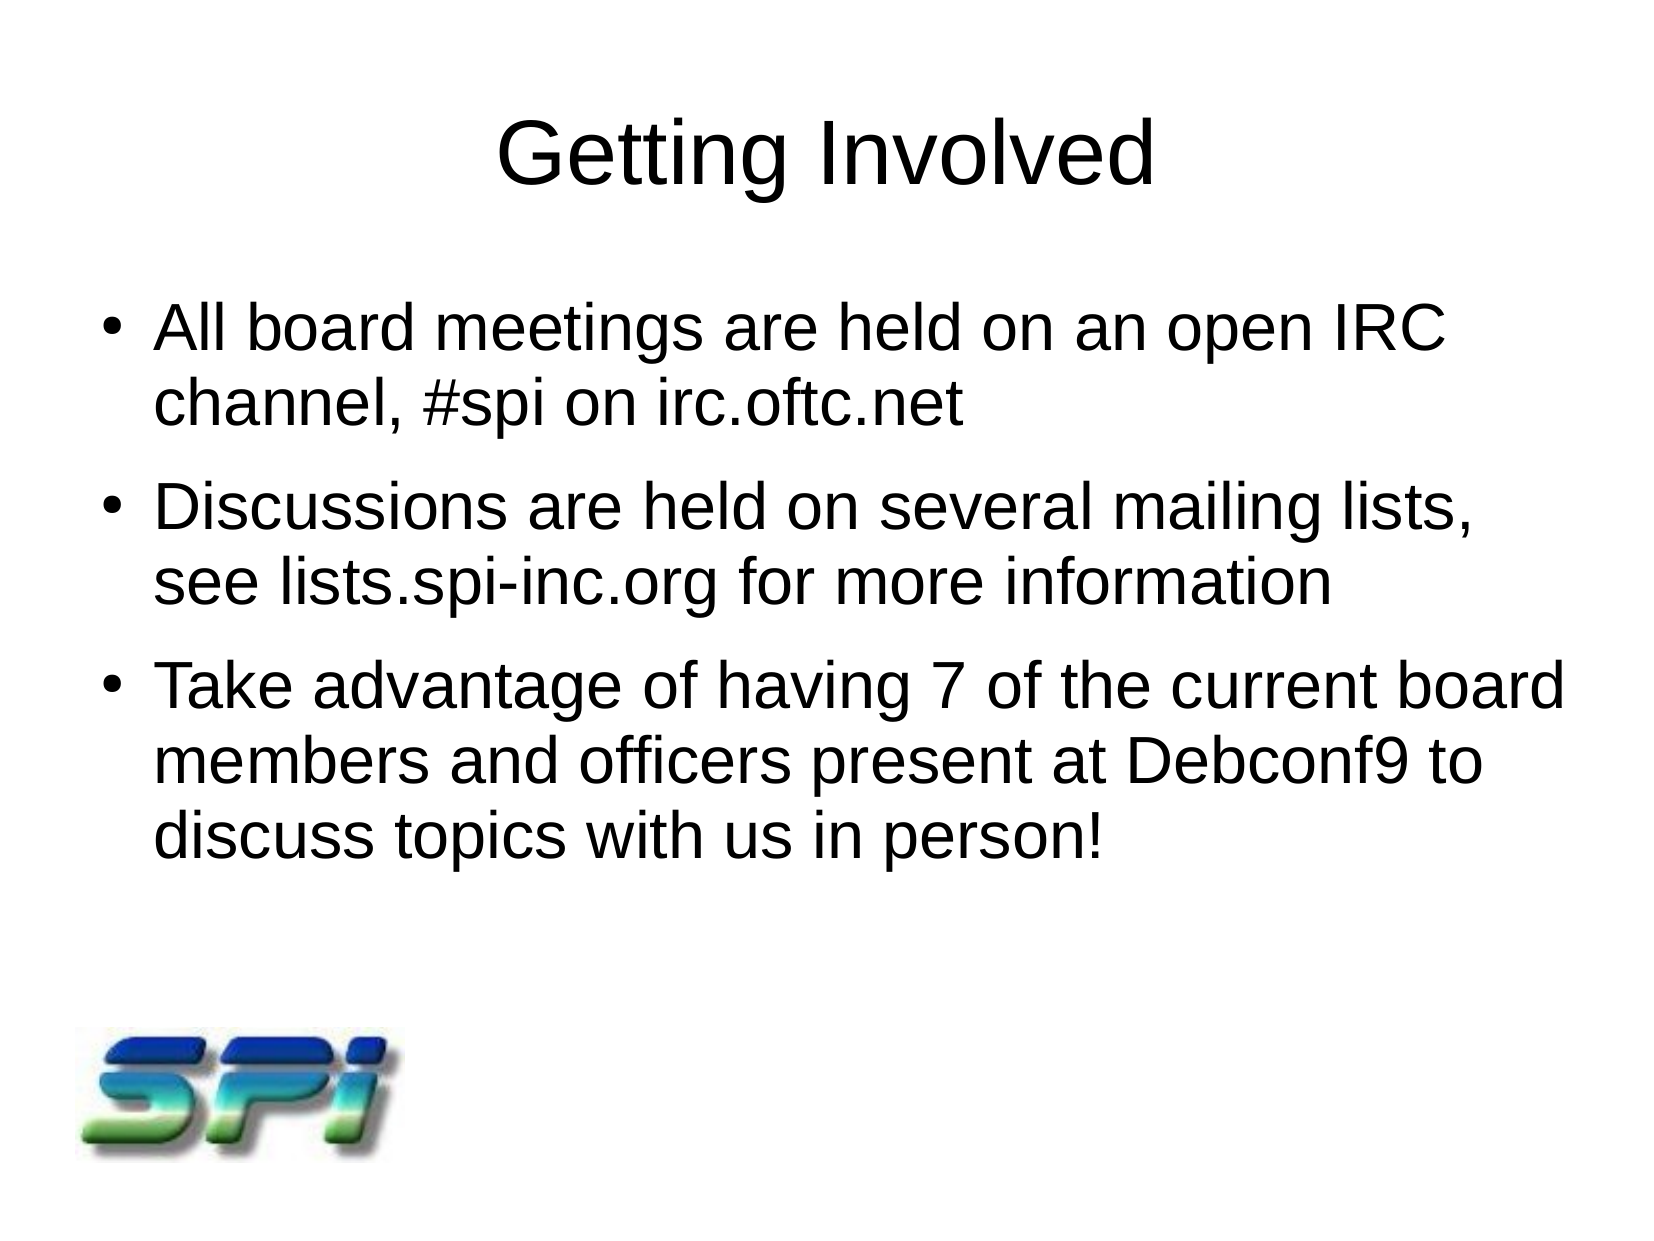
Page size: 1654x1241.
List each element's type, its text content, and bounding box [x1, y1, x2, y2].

title Getting Involved [82, 56, 1571, 250]
list All board meetings are held on an open IRC channel, #spi on irc.oftc.net Discussions are held on several mailing lists, see lists.spi-inc.org for more information Take advantage of having 7 of the current board members and officers present at Debconf9 to discuss topics with us in person! [82, 290, 1571, 1094]
picture [75, 1027, 405, 1163]
